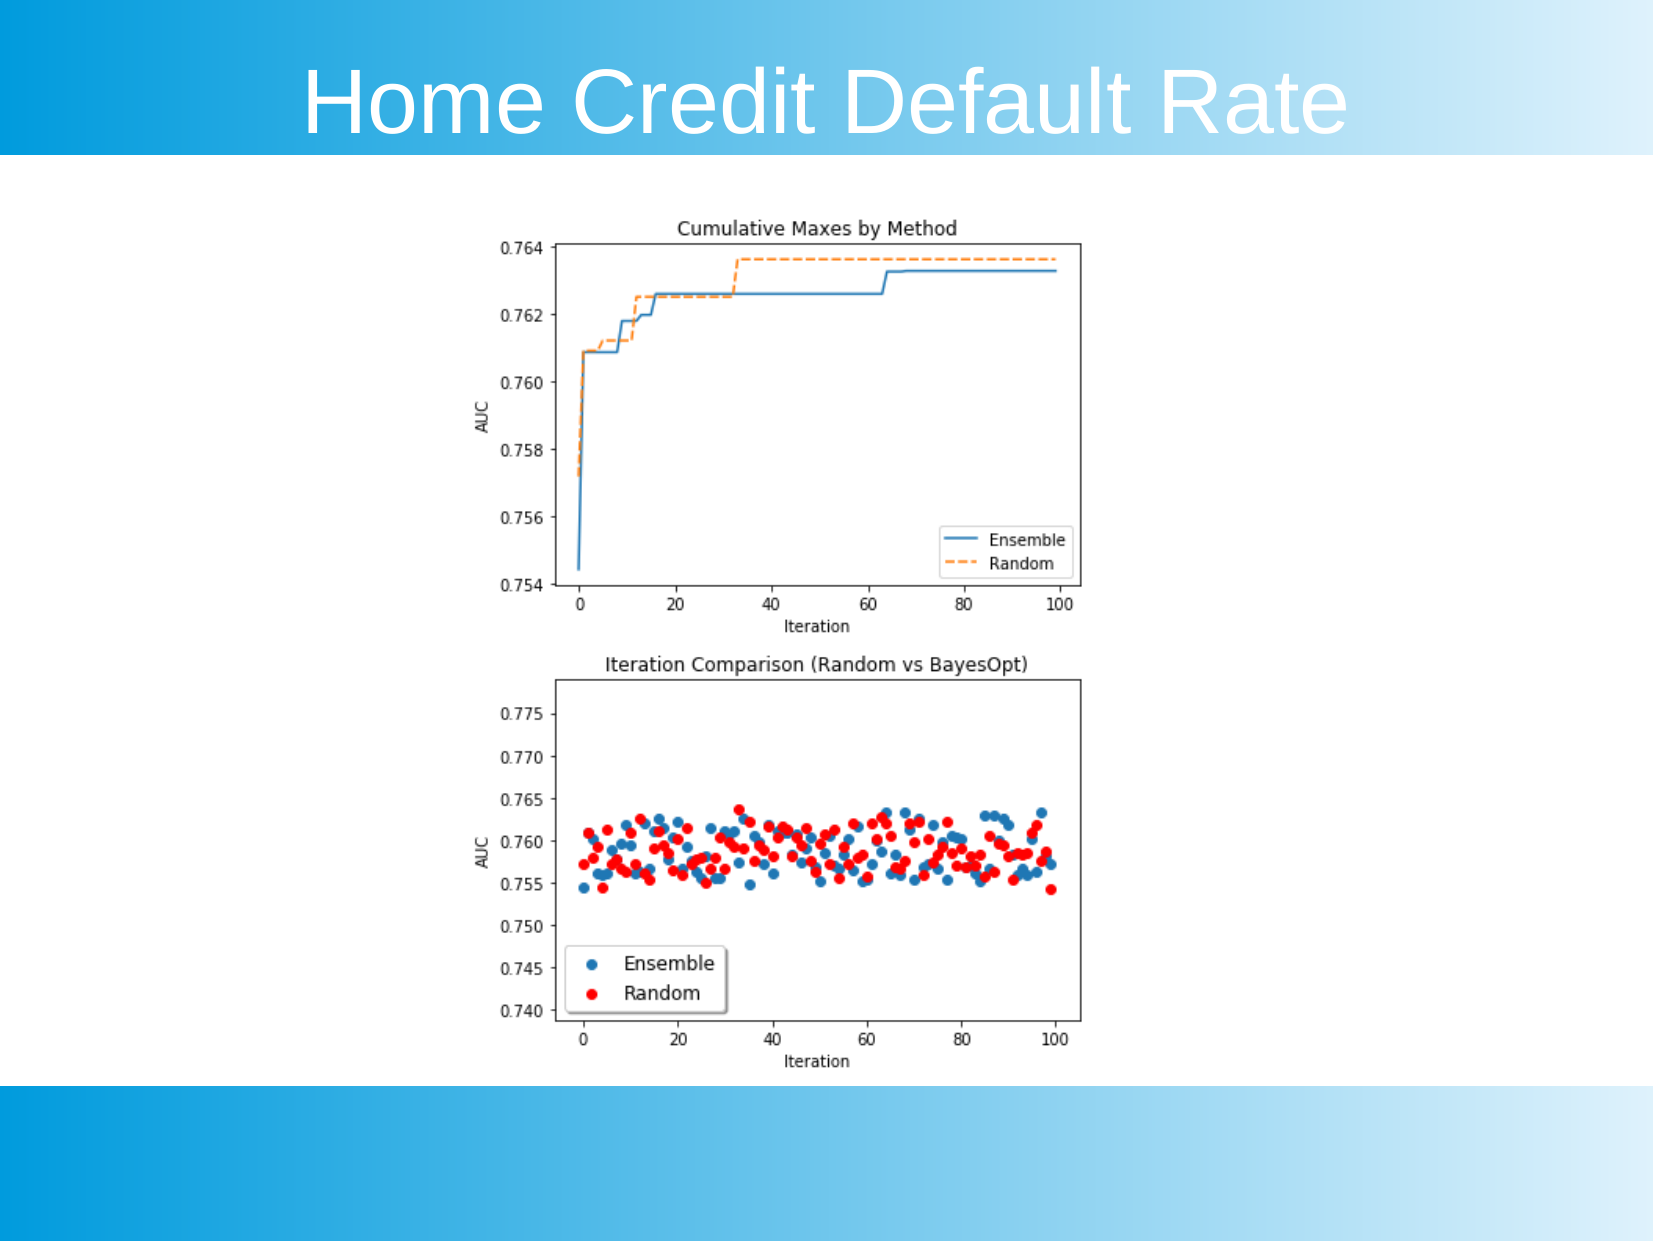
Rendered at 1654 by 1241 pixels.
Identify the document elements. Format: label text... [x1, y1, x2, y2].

title Home Credit Default Rate [82, 49, 1571, 155]
picture [466, 209, 1096, 1081]
